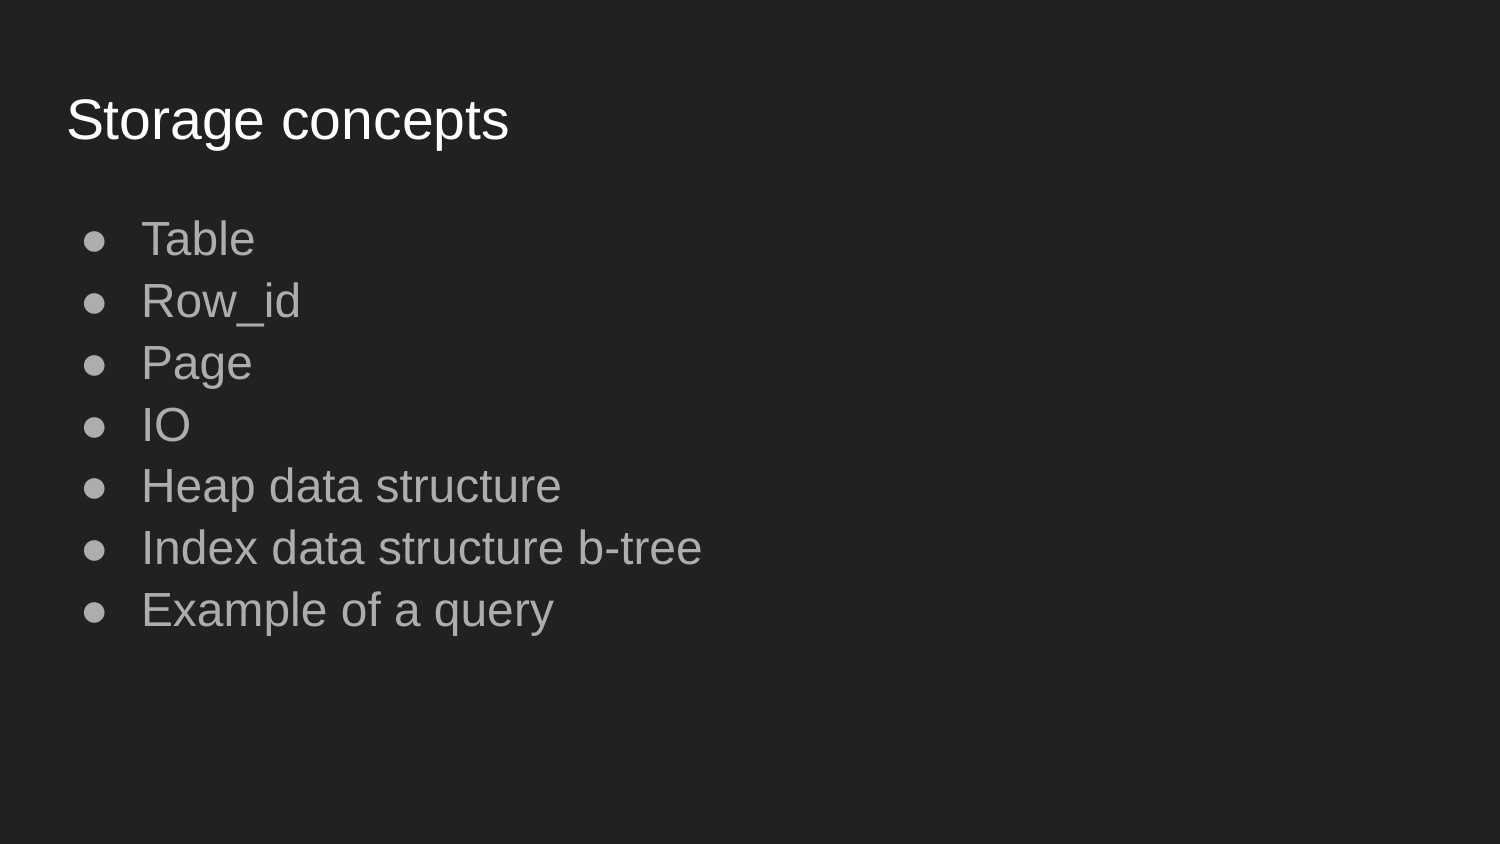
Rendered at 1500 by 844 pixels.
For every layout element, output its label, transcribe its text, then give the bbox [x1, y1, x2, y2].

title Storage concepts [51, 72, 1449, 167]
list Table Row_id Page IO Heap data structure Index data structure b-tree Example of a query [51, 189, 1449, 750]
